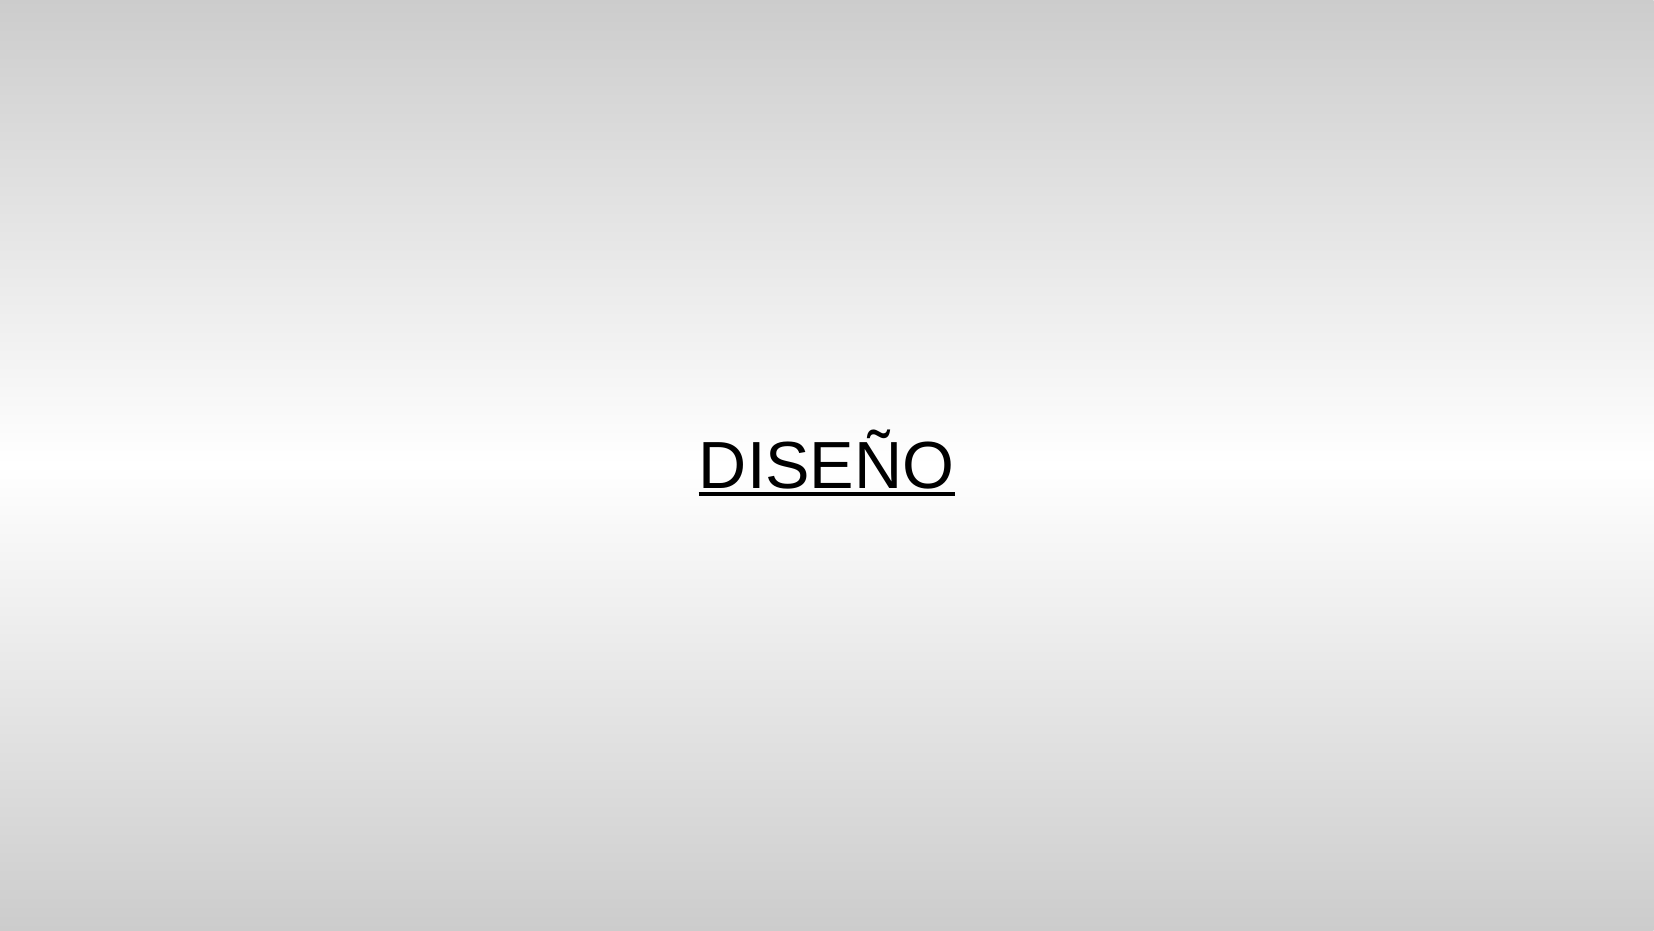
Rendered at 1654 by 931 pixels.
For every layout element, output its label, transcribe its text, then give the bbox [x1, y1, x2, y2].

subtitle DISEÑO [0, 0, 1654, 931]
